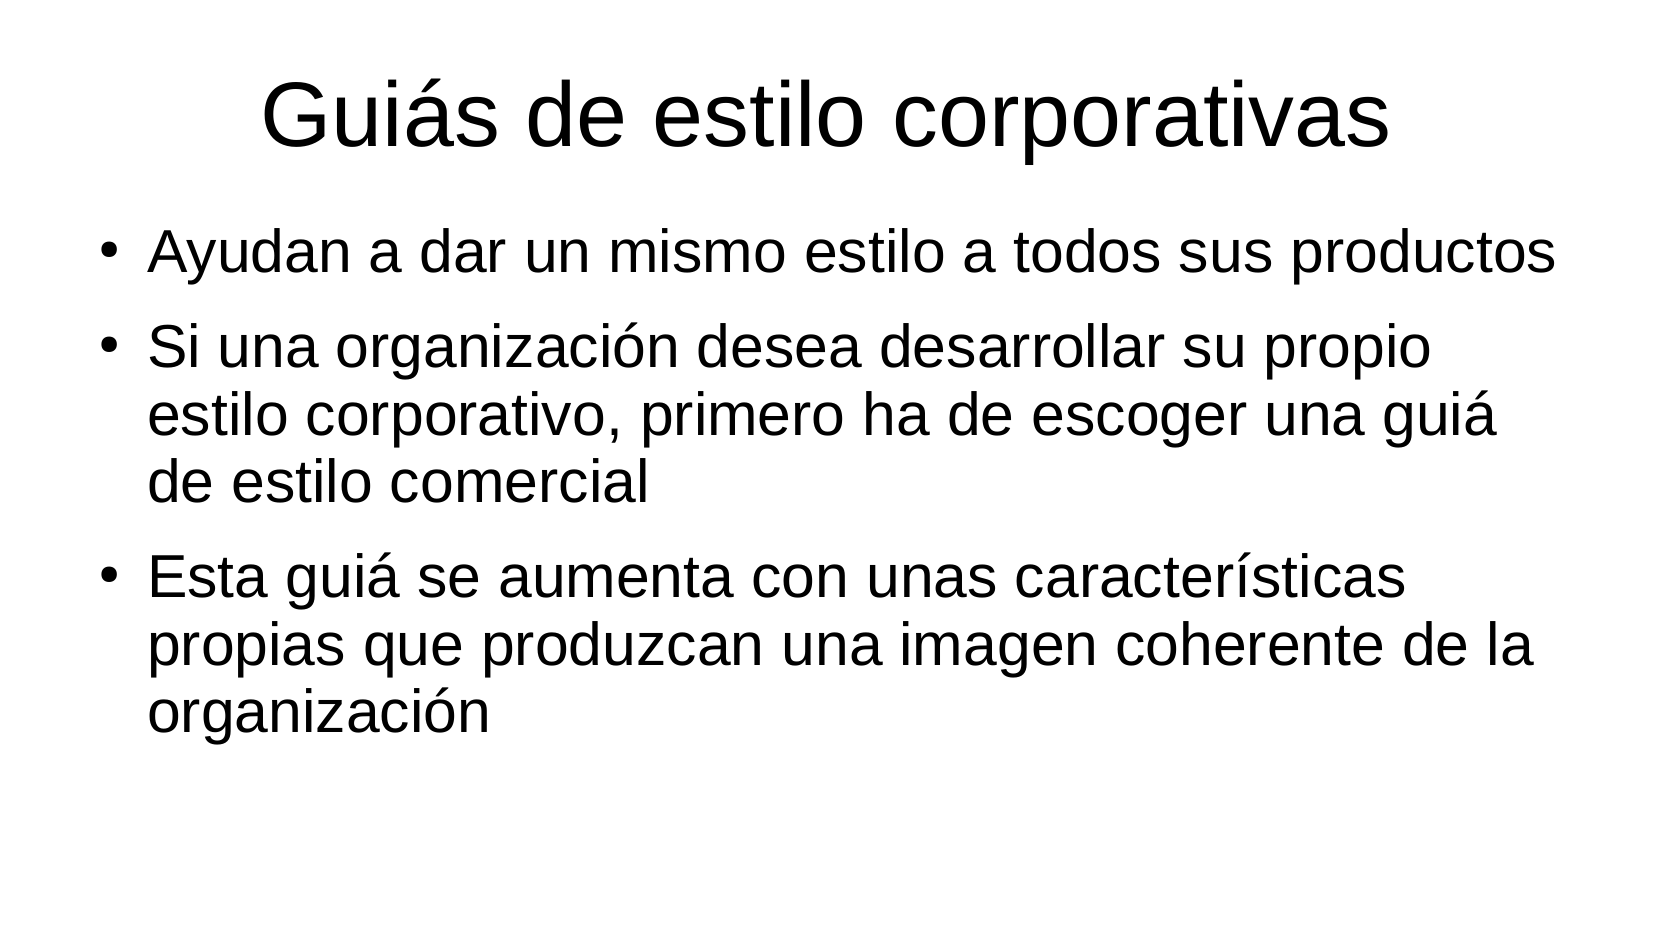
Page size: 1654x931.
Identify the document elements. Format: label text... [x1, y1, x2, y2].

list Ayudan a dar un mismo estilo a todos sus productos Si una organización desea desarrollar su propio estilo corporativo, primero ha de escoger una guiá de estilo comercial Esta guiá se aumenta con unas características propias que produzcan una imagen coherente de la organización [82, 217, 1571, 758]
title Guiás de estilo corporativas [82, 37, 1571, 193]
